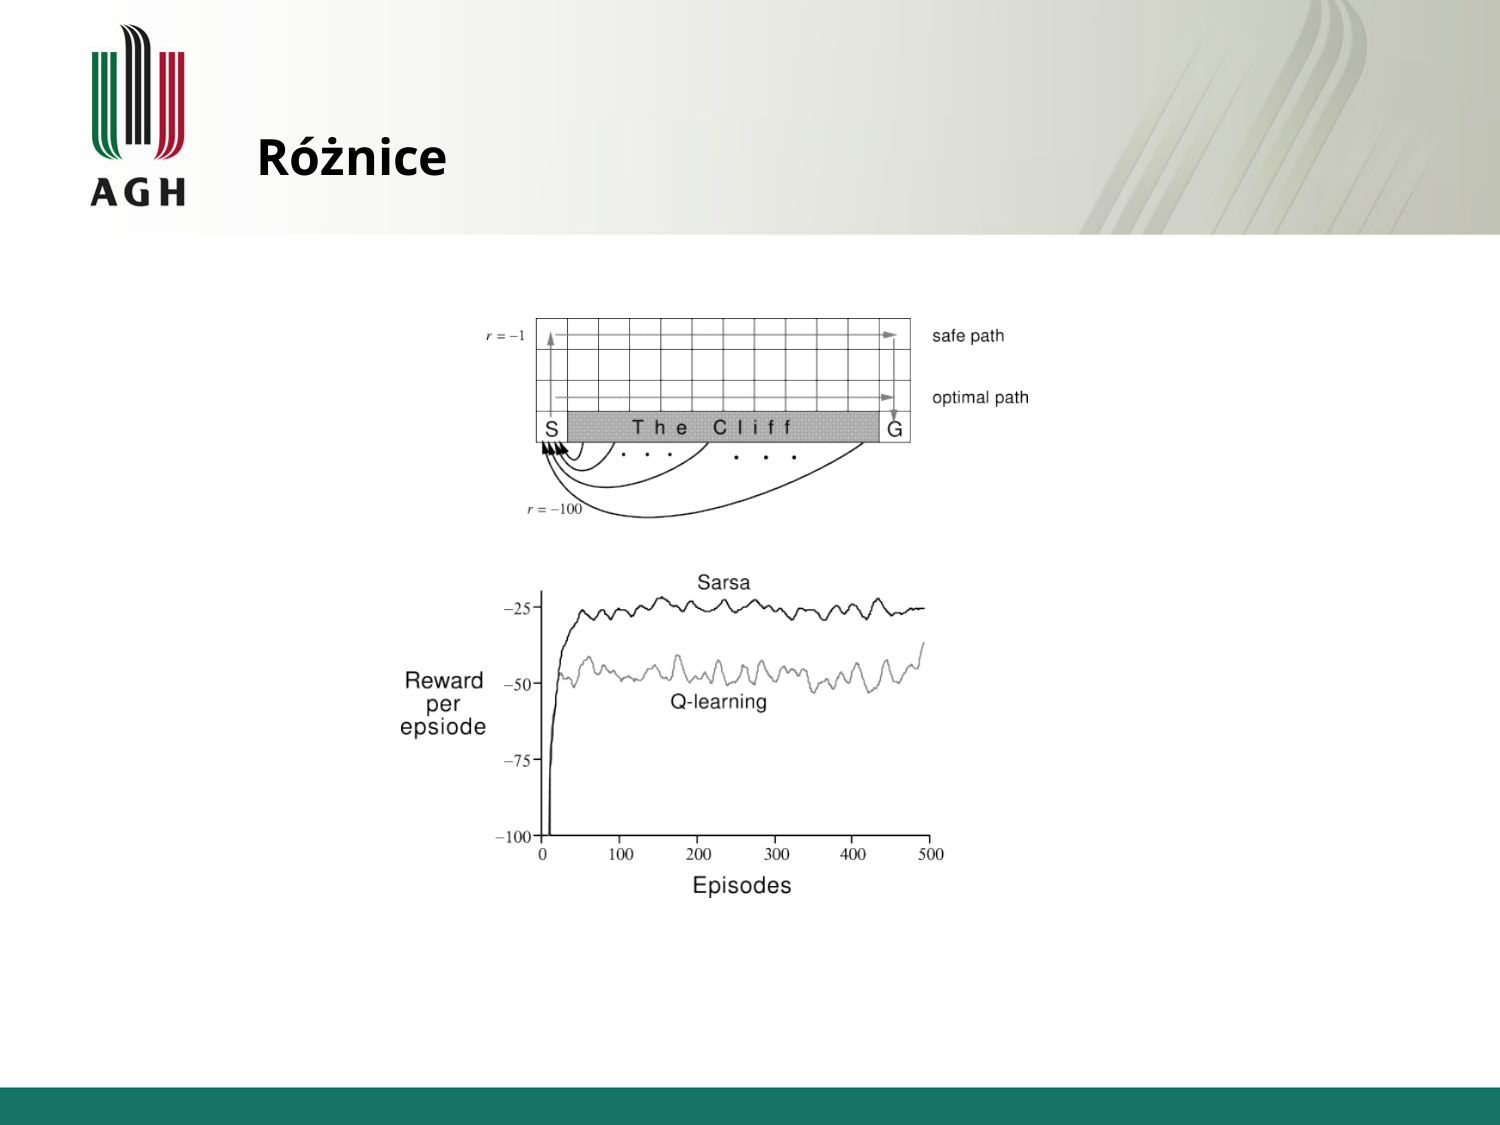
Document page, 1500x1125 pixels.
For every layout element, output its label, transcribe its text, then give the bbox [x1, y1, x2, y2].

title Różnice [242, 78, 1425, 233]
picture [0, 0, 1500, 1125]
